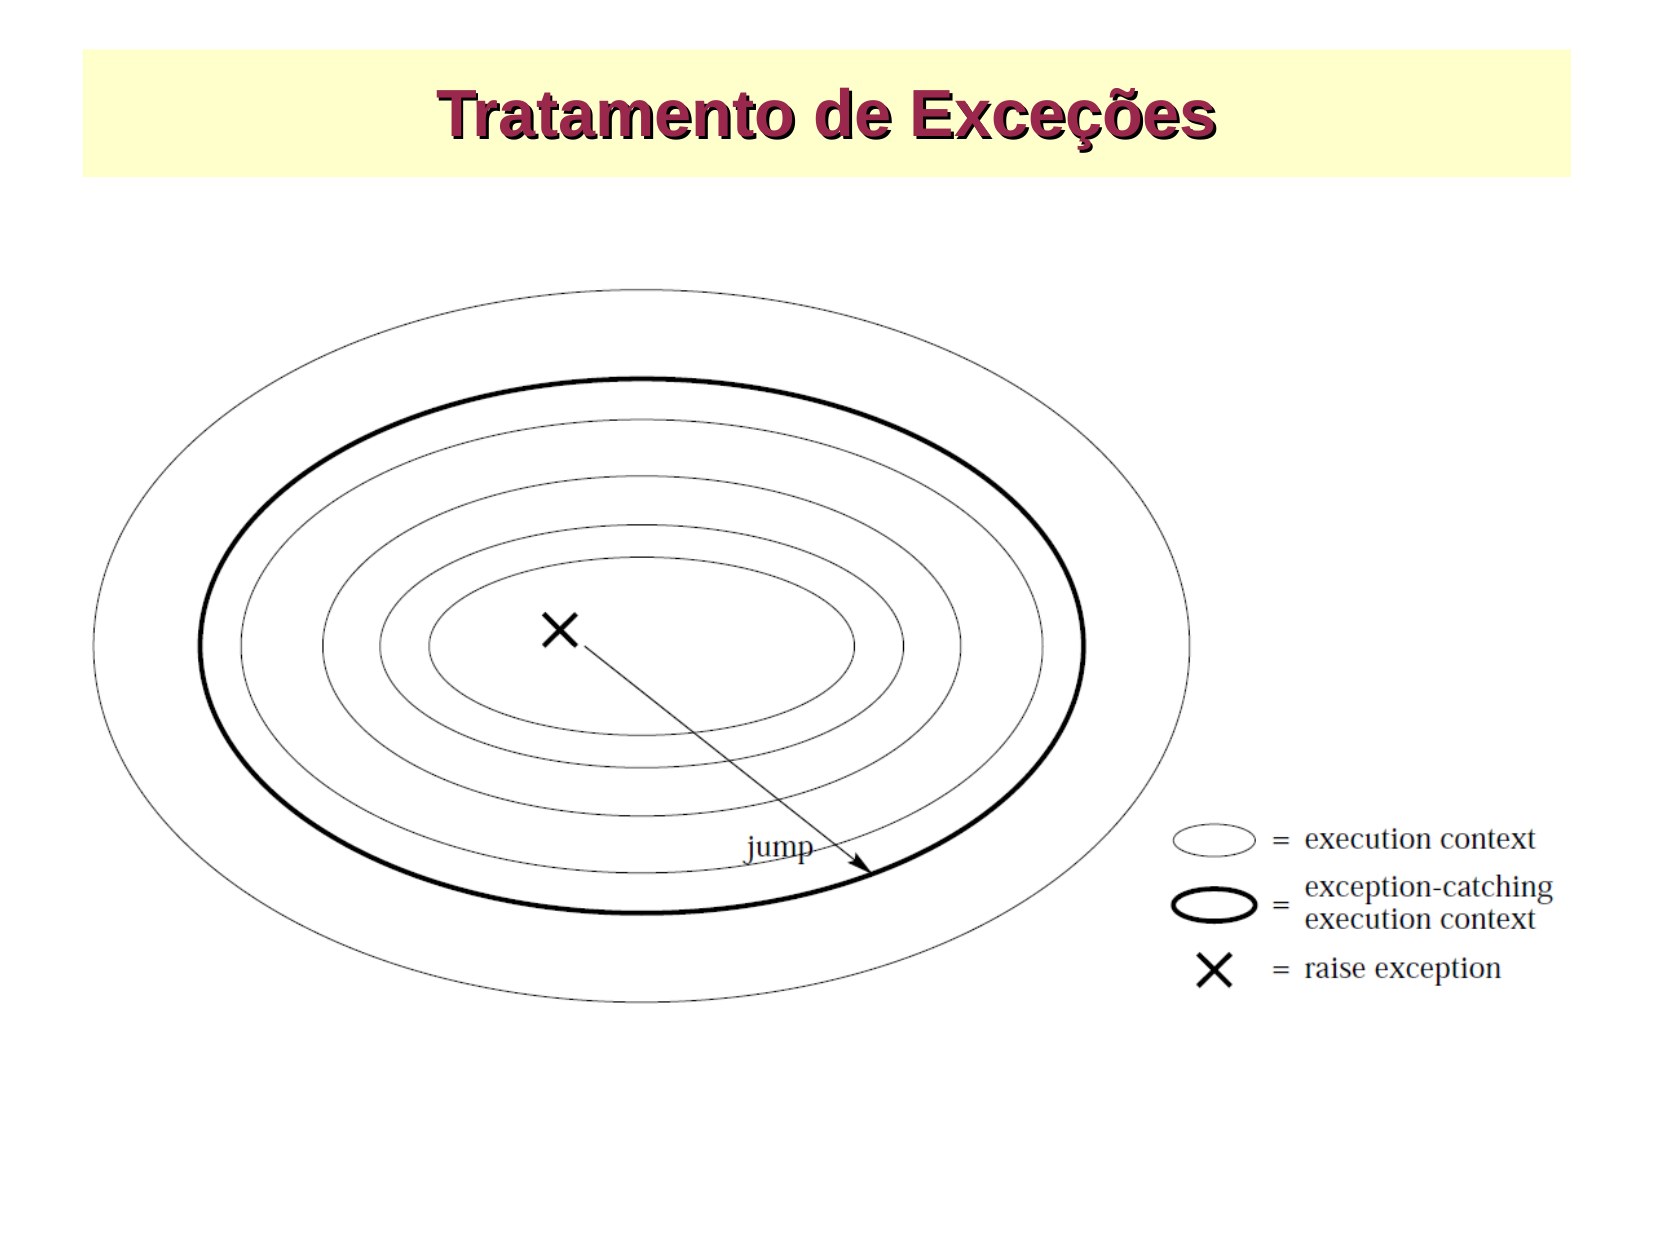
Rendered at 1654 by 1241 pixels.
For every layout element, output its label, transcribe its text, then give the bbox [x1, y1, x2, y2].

title Tratamento de Exceções [82, 49, 1571, 178]
picture [91, 280, 1565, 1004]
